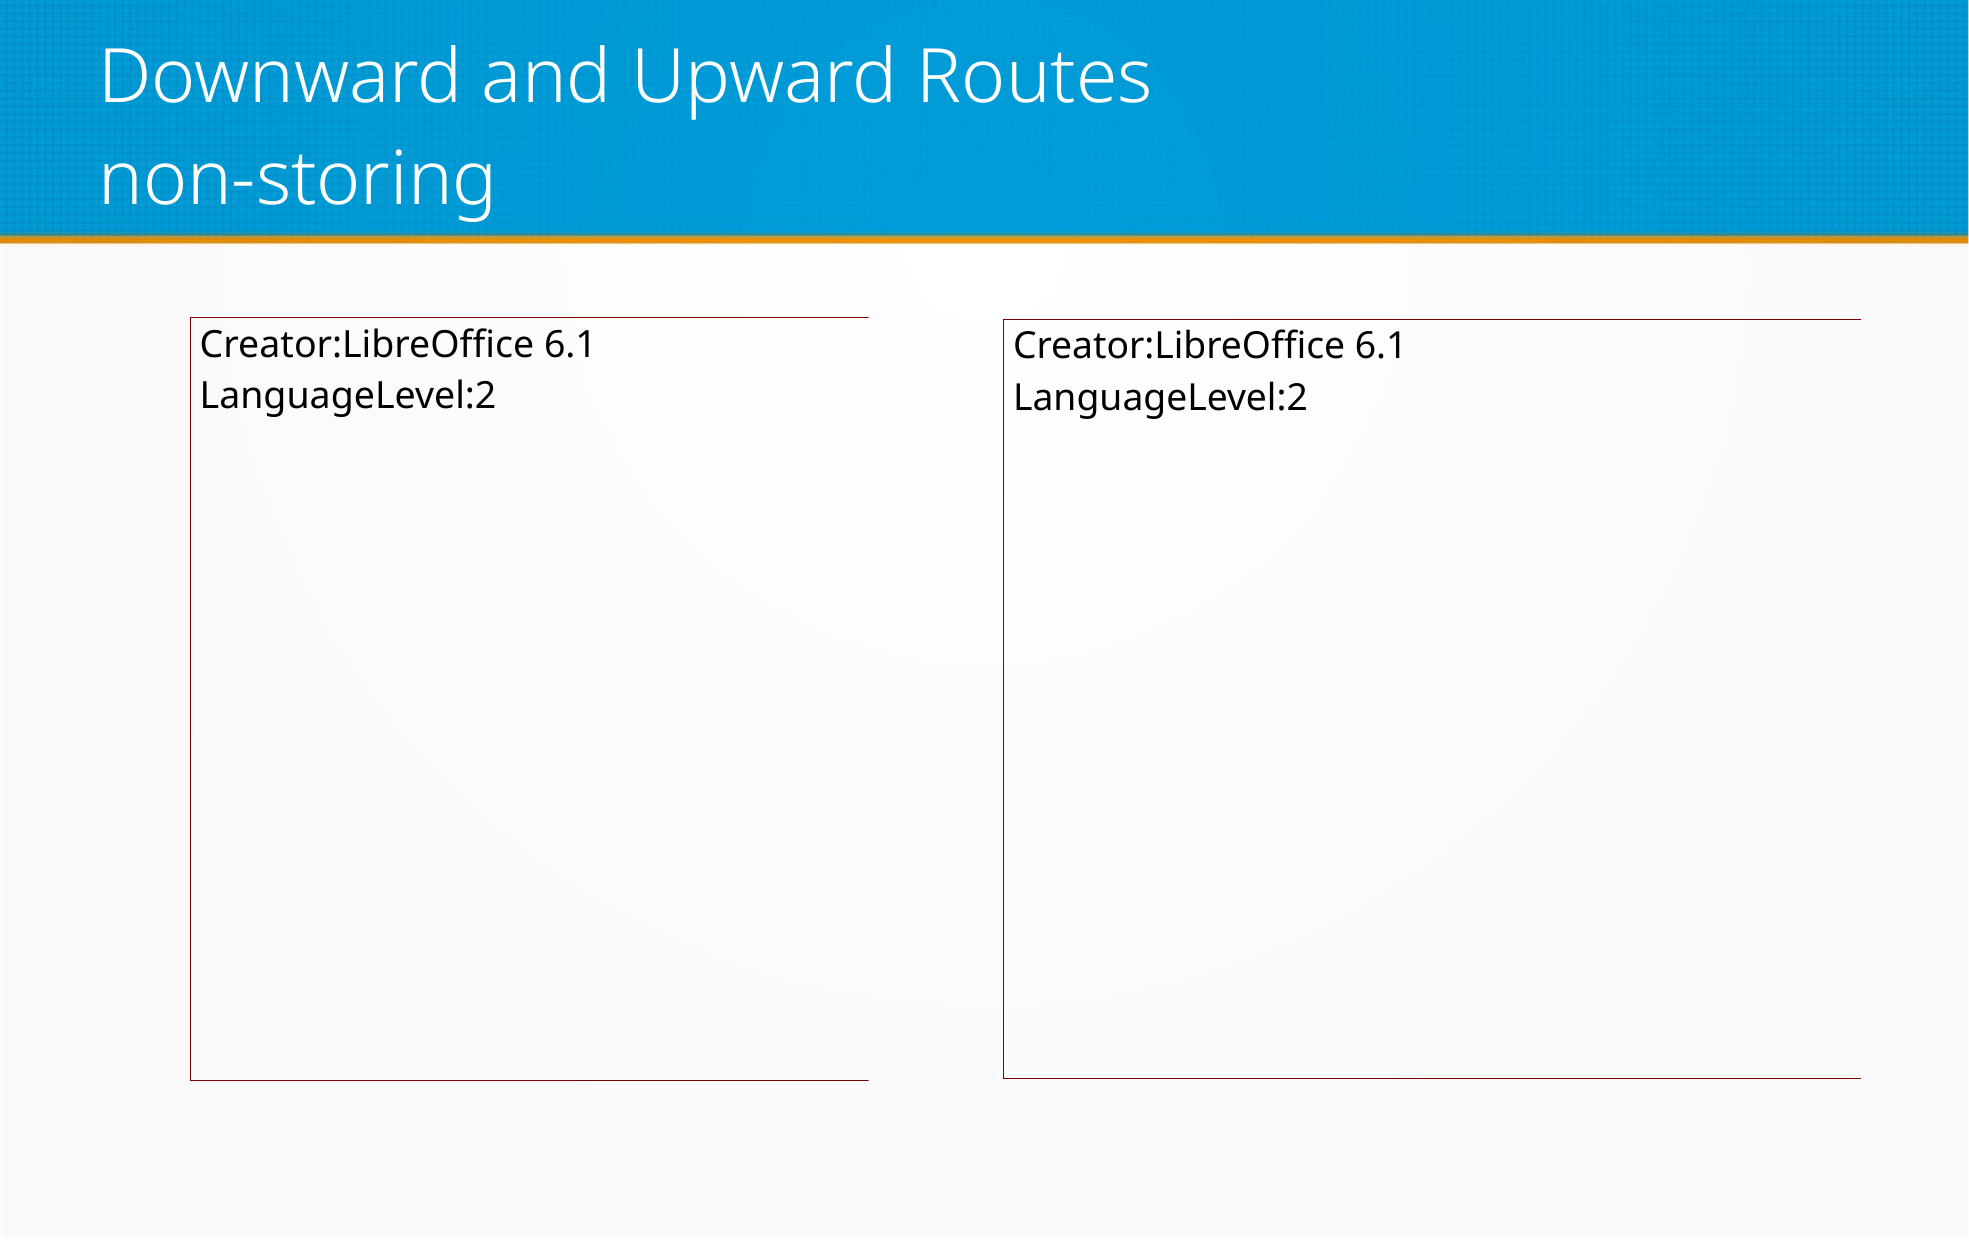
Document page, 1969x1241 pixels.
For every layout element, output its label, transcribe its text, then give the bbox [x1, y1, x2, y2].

title Downward and Upward Routes non-storing [98, 19, 1870, 227]
picture [0, 233, 1969, 1241]
